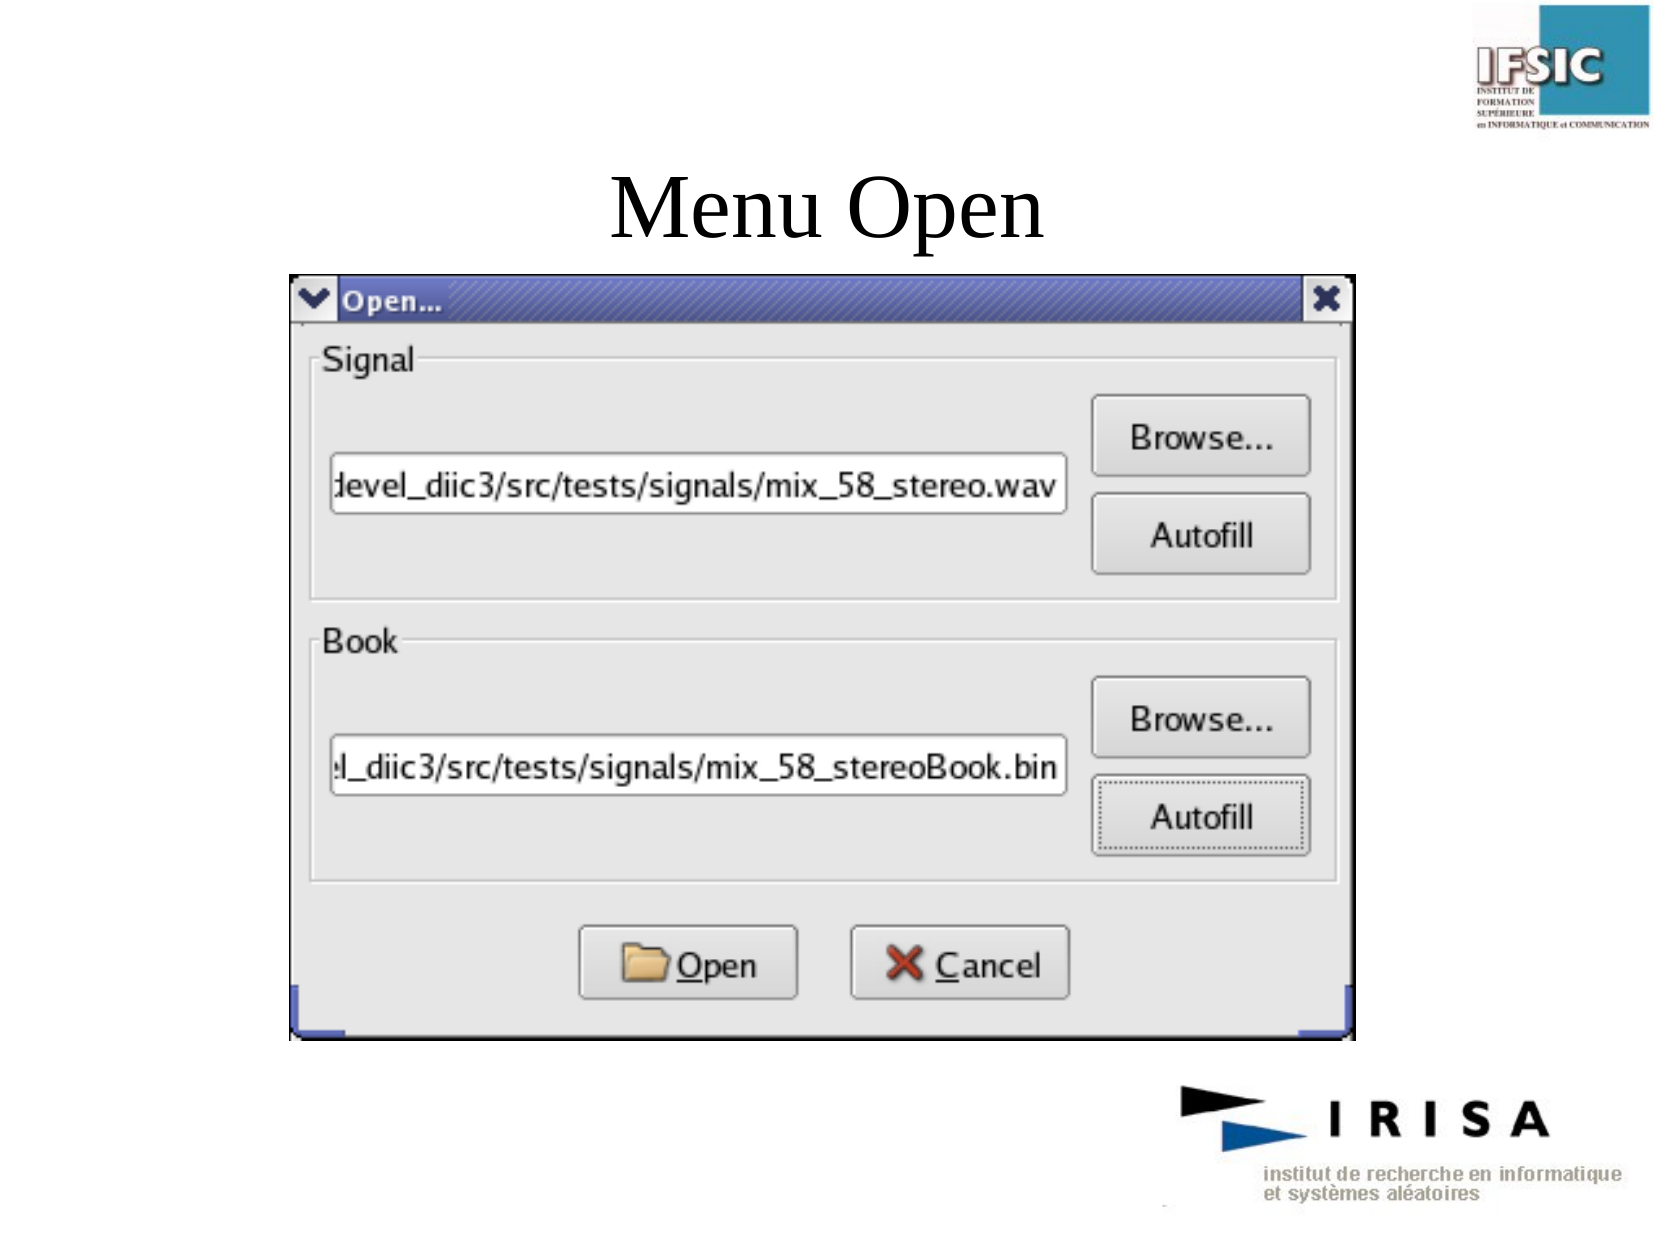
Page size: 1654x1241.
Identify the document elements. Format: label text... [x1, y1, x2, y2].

picture [0, 0, 1654, 1241]
title Menu Open [121, 102, 1534, 311]
